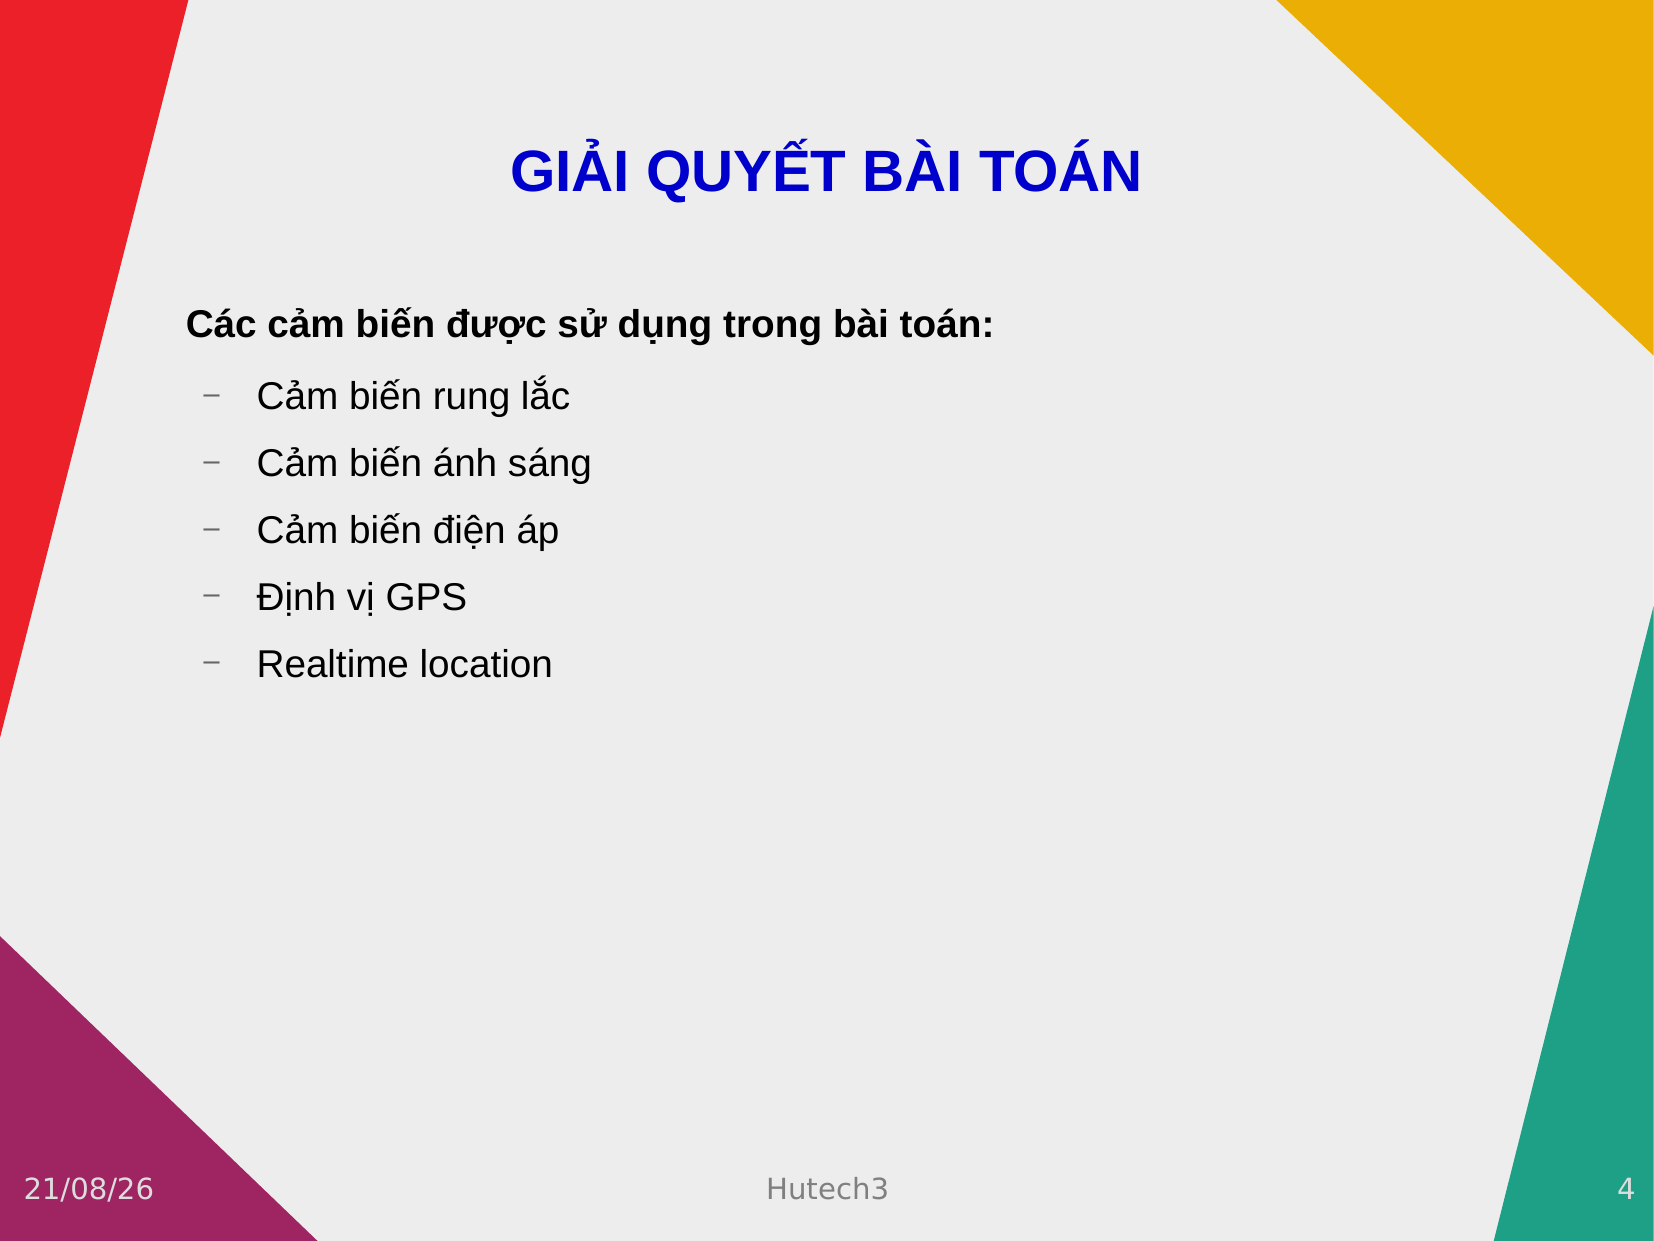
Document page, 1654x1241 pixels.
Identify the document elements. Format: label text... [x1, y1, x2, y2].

title GIẢI QUYẾT BÀI TOÁN [114, 73, 1539, 271]
list Các cảm biến được sử dụng trong bài toán: Cảm biến rung lắc Cảm biến ánh sáng Cảm biến điện áp Định vị GPS Realtime location [114, 302, 1539, 1033]
